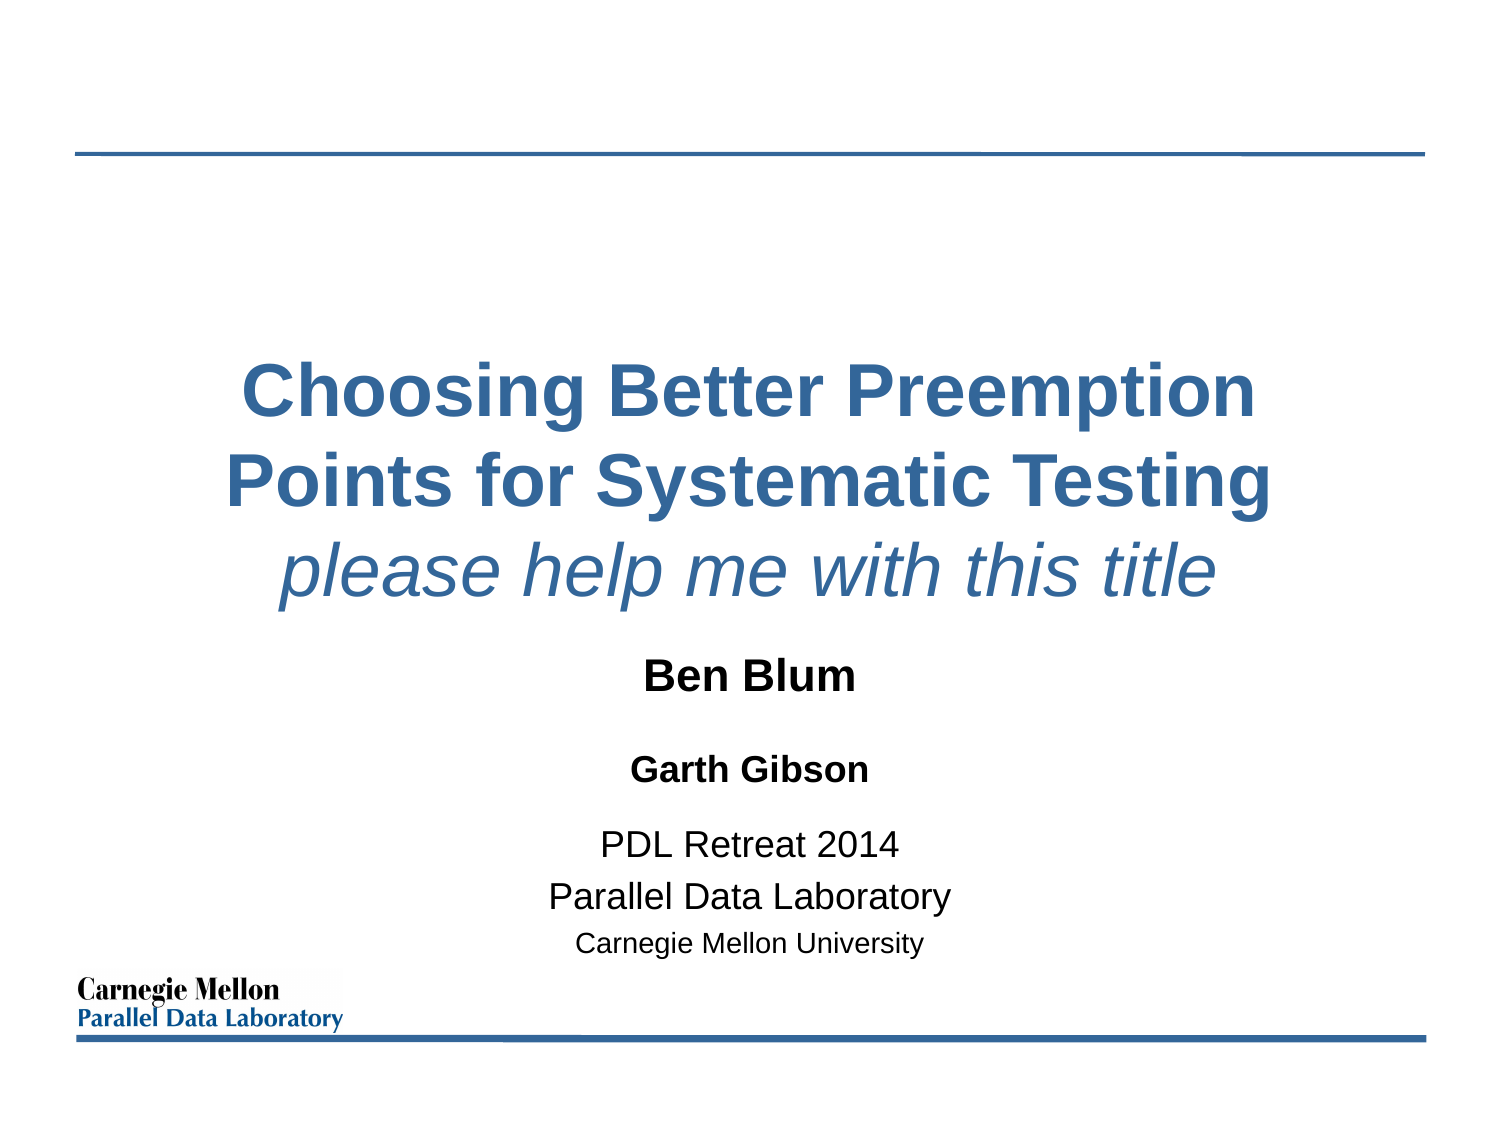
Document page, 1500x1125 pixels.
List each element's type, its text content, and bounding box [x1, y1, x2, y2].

picture [77, 968, 343, 1033]
subtitle Ben Blum [225, 637, 1276, 708]
title Choosing Better Preemption Points for Systematic Testing please help me with this title [112, 333, 1388, 619]
text_box Garth Gibson PDL Retreat 2014 Parallel Data Laboratory Carnegie Mellon University [300, 737, 1201, 1021]
